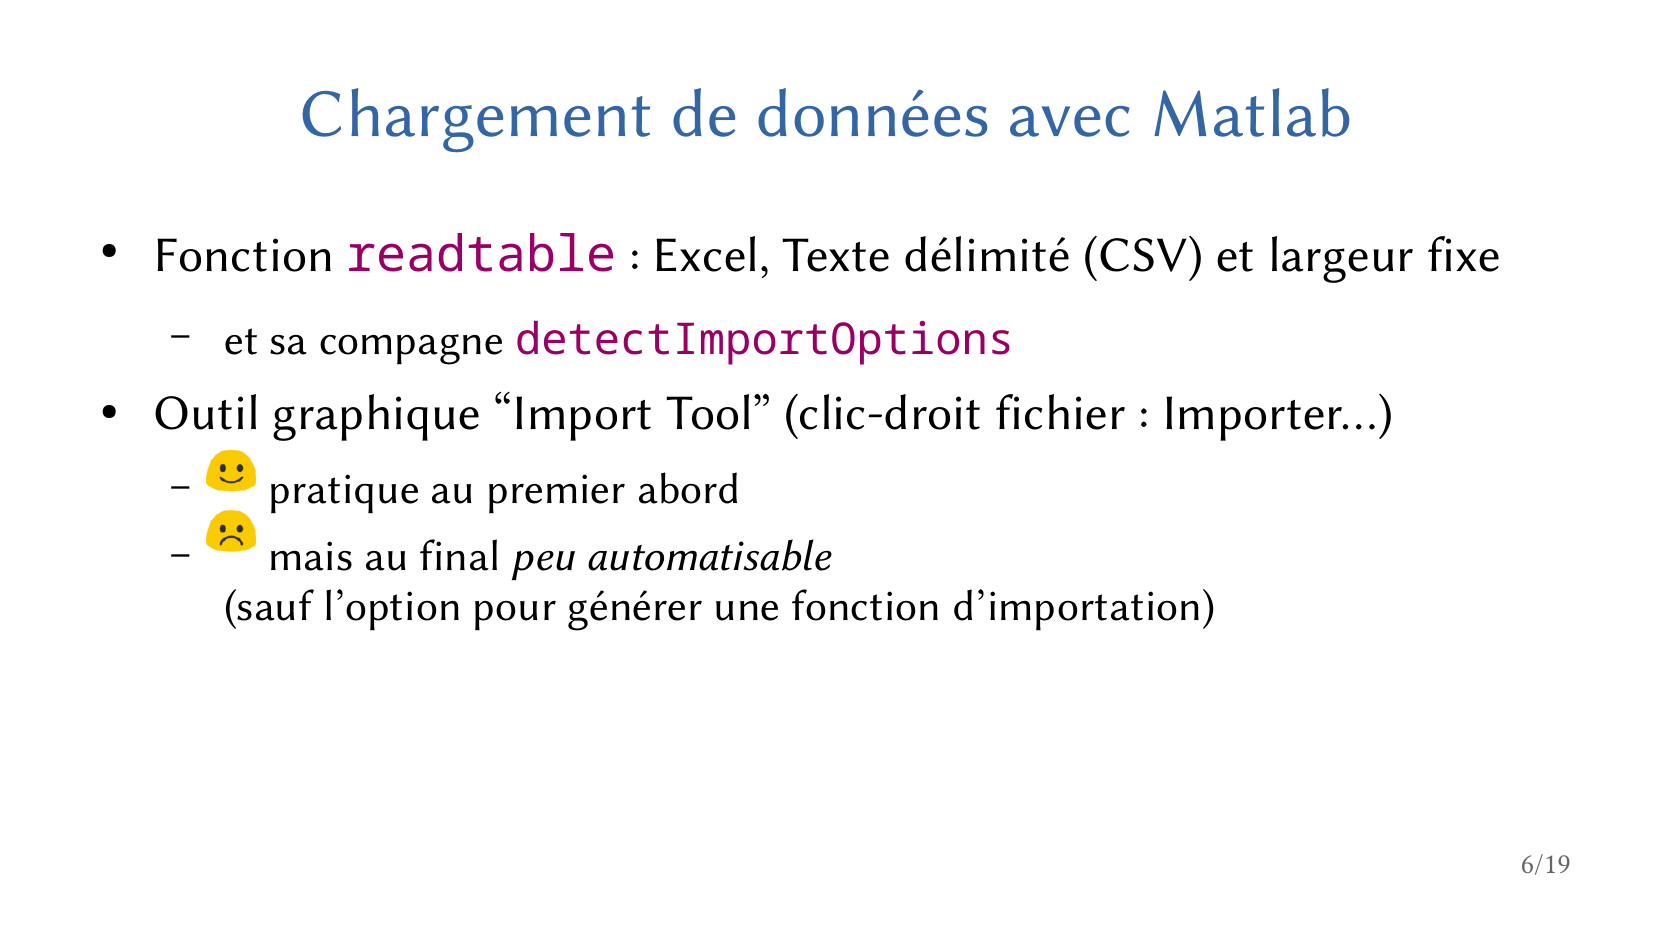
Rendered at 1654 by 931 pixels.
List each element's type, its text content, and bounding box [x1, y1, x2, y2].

title Chargement de données avec Matlab [82, 37, 1571, 193]
list Fonction readtable : Excel, Texte délimité (CSV) et largeur fixe et sa compagne detectImportOptions Outil graphique “Import Tool” (clic-droit fichier : Importer…) pratique au premier abord mais au final peu automatisable (sauf l’option pour générer une fonction d’importation) [82, 217, 1571, 758]
picture [206, 446, 256, 496]
picture [206, 506, 256, 556]
